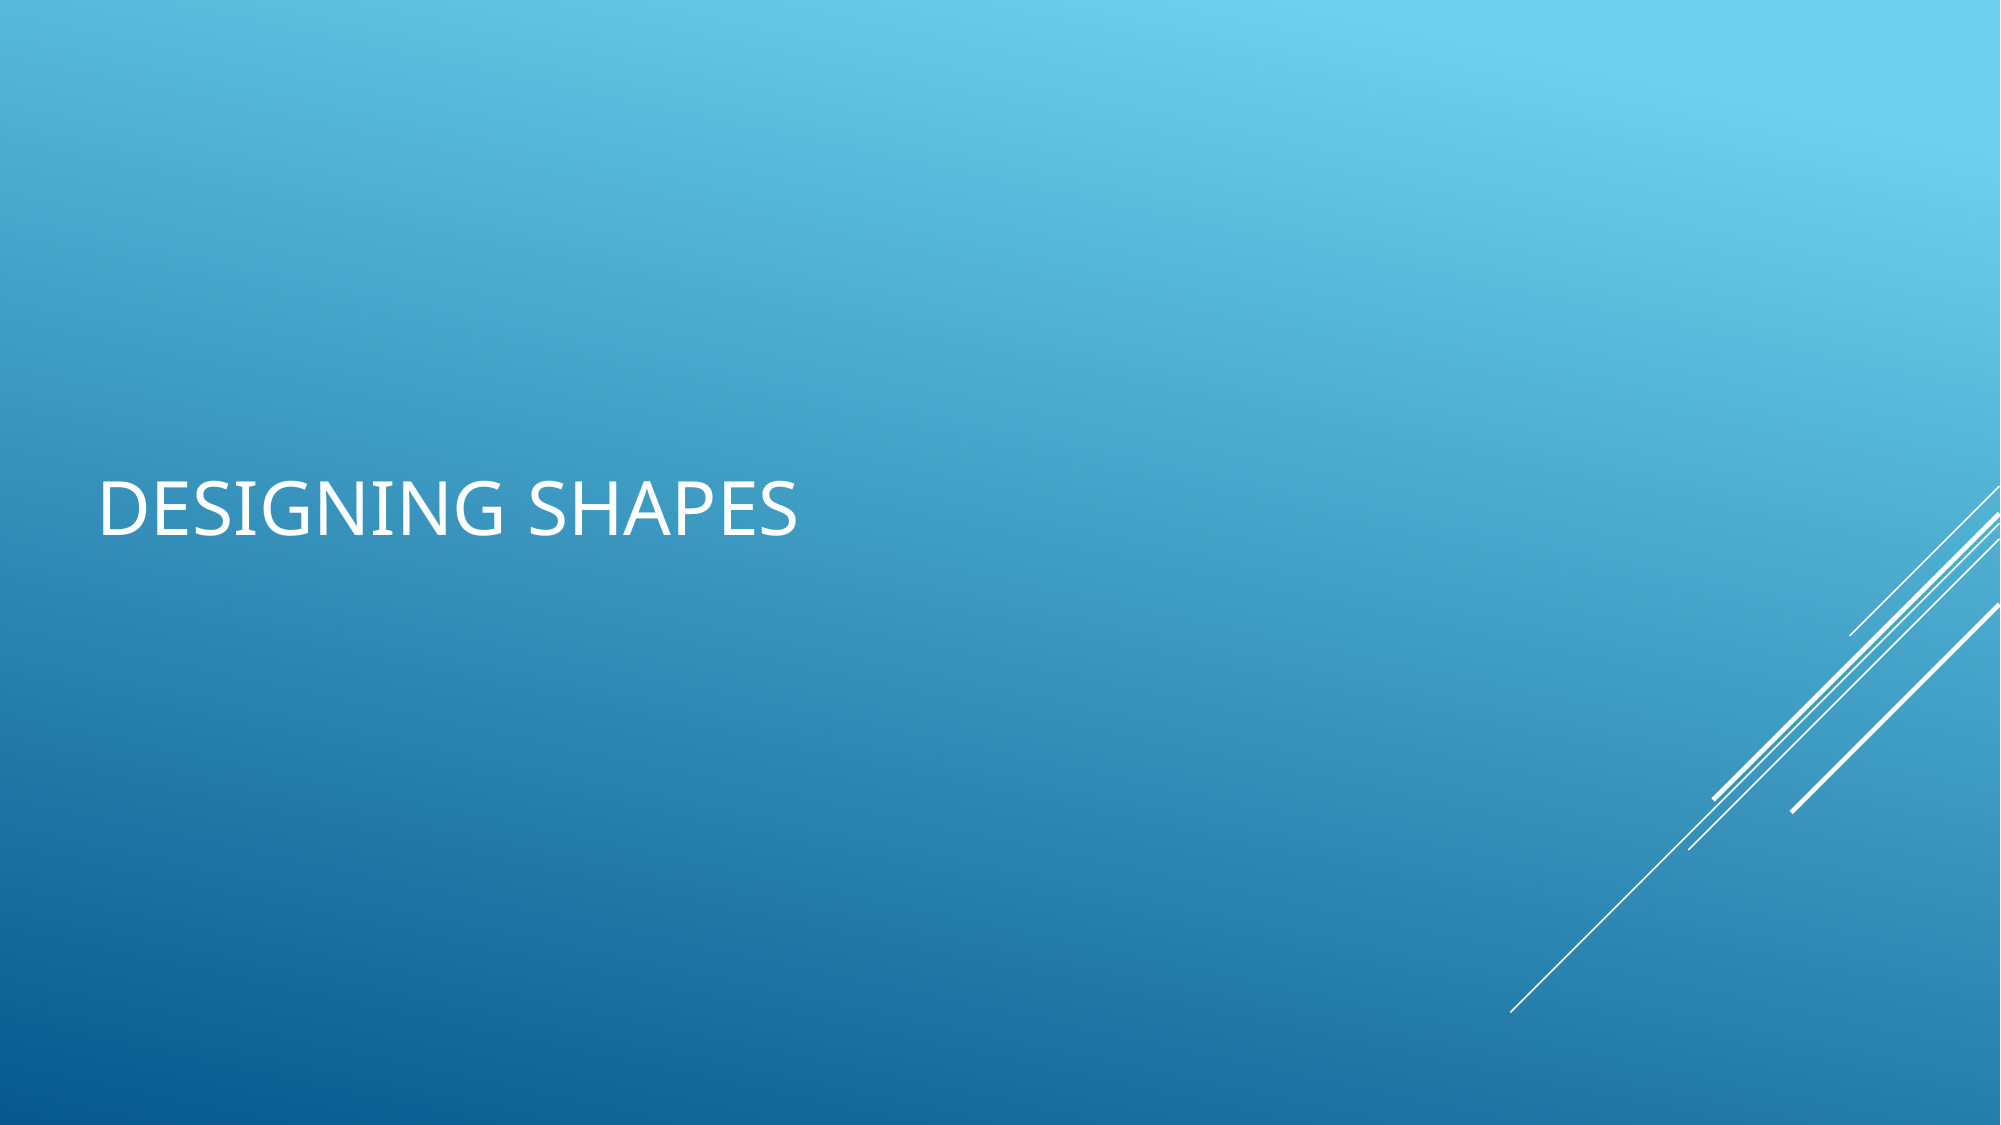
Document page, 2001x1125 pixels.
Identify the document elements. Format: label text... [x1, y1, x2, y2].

title Designing Shapes [81, 382, 1482, 630]
